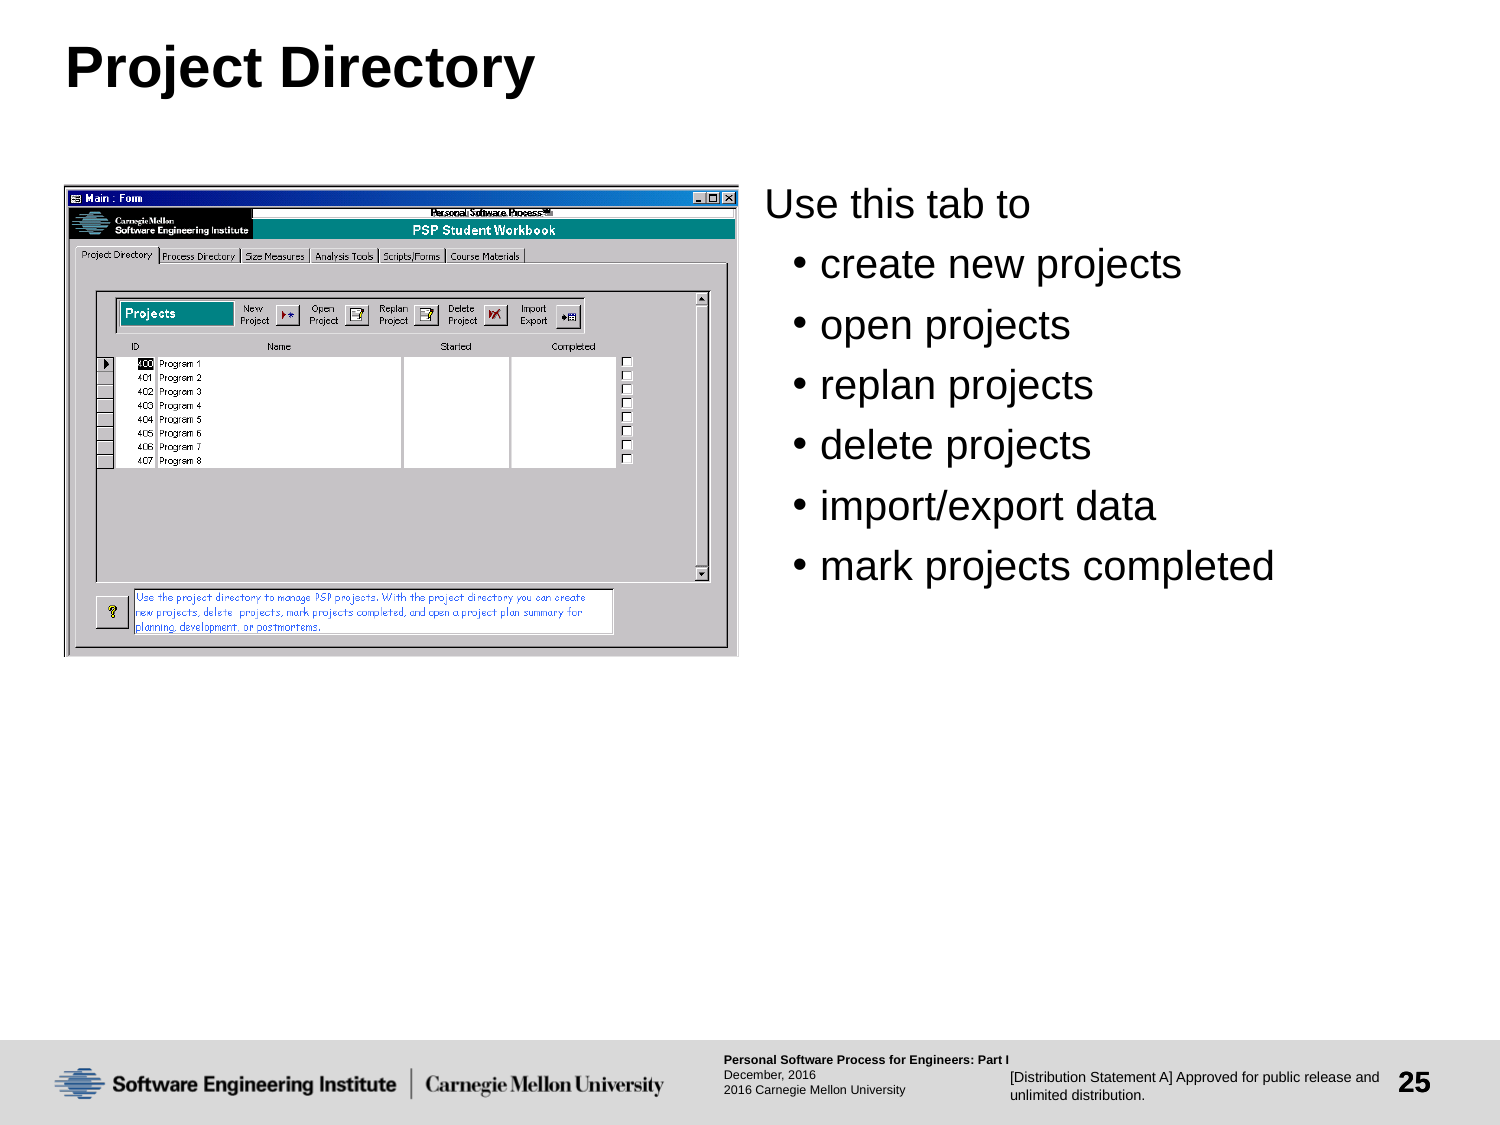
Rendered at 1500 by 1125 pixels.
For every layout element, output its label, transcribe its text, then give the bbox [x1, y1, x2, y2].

picture [63, 184, 739, 658]
picture [46, 1061, 673, 1104]
list Use this tab to create new projects open projects replan projects delete projects import/export data mark projects completed [764, 176, 1432, 1010]
title Project Directory [65, 37, 1313, 148]
